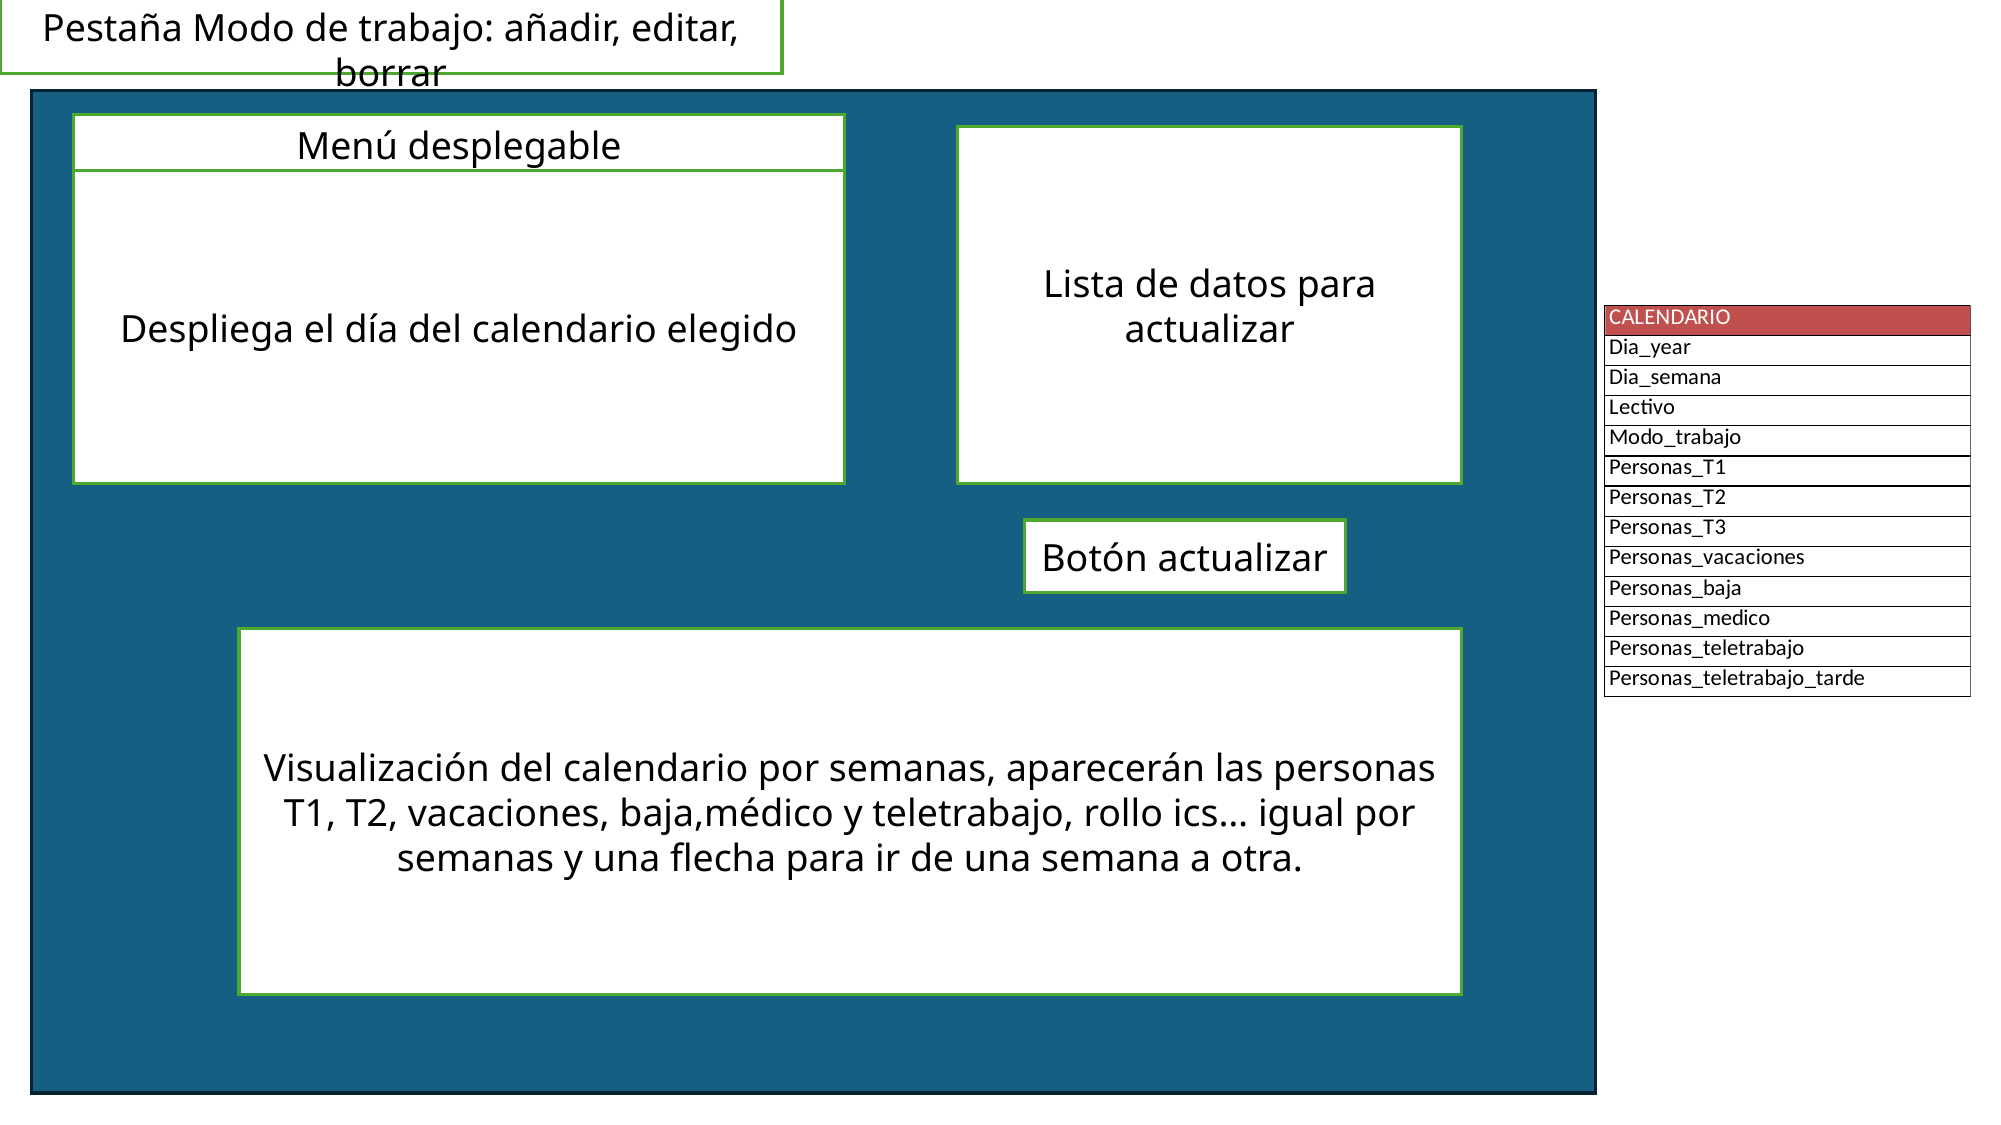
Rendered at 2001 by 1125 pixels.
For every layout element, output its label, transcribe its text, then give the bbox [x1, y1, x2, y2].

text_box Pestaña Modo de trabajo: añadir, editar, borrar [0, 0, 782, 74]
text_box Despliega el día del calendario elegido [74, 171, 844, 484]
text_box [32, 91, 1596, 1093]
text_box Lista de datos para actualizar [958, 127, 1462, 483]
picture [1604, 304, 1972, 698]
text_box Visualización del calendario por semanas, aparecerán las personas T1, T2, vacaciones, baja,médico y teletrabajo, rollo ics… igual por semanas y una flecha para ir de una semana a otra. [239, 629, 1462, 994]
text_box Botón actualizar [1024, 520, 1345, 592]
text_box Menú desplegable [74, 114, 844, 171]
